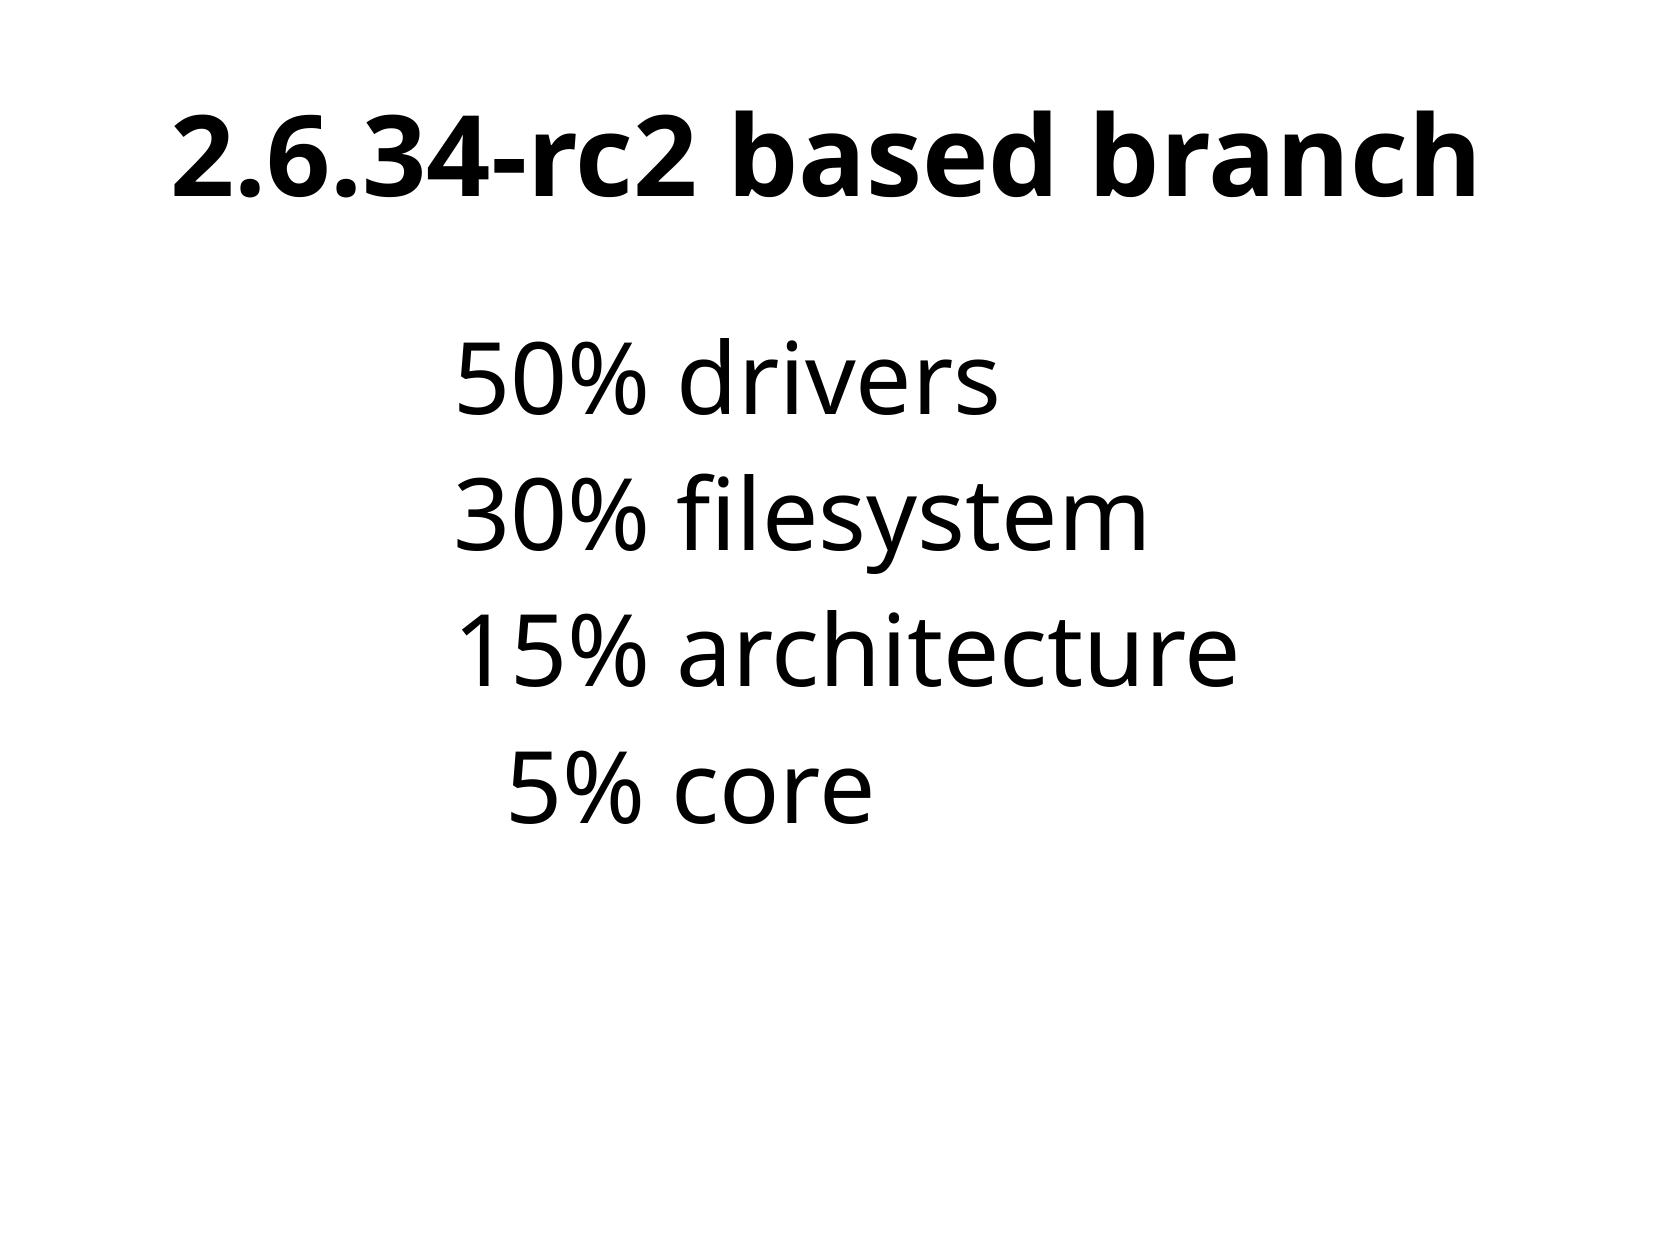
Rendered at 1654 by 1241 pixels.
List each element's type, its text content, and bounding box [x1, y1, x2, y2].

text_box 50% drivers 30% filesystem 15% architecture 5% core [438, 300, 1216, 796]
title 2.6.34-rc2 based branch [82, 56, 1571, 250]
